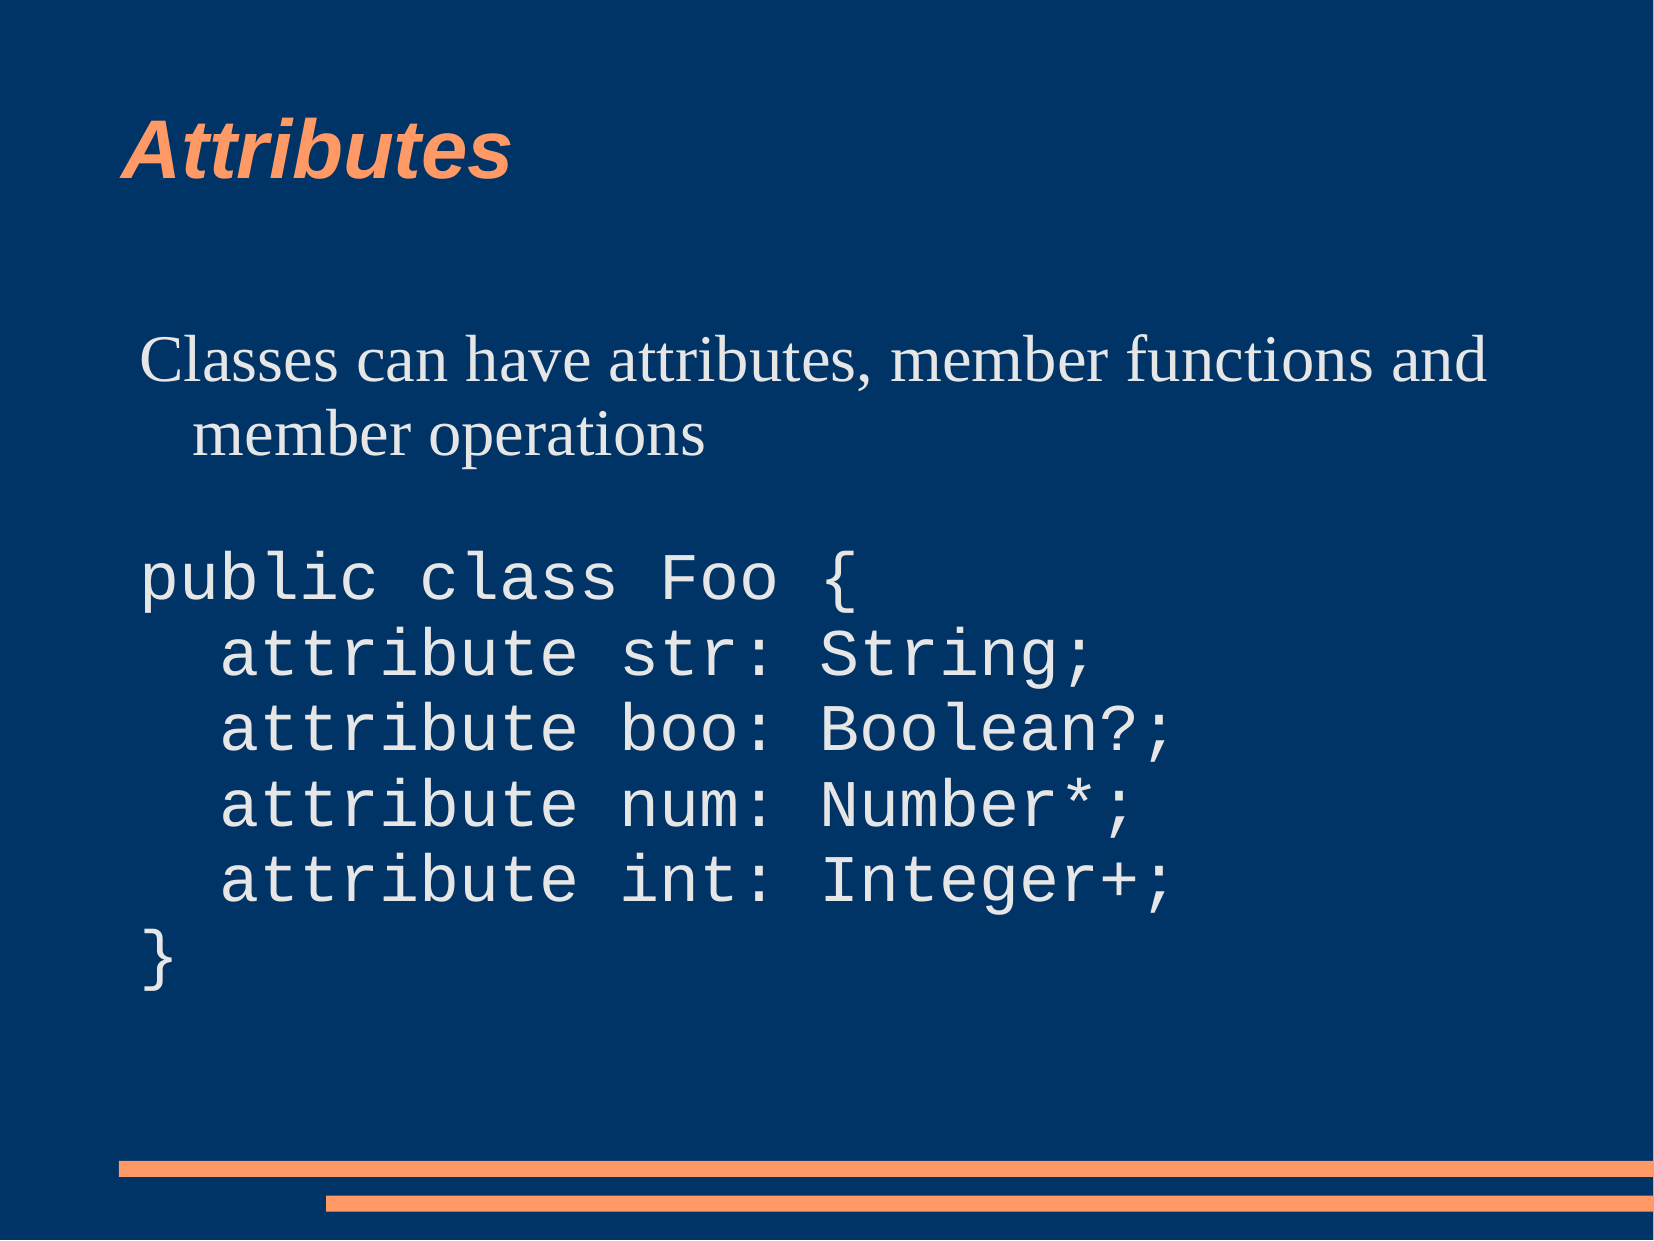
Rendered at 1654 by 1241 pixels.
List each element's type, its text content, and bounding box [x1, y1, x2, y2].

title Attributes [121, 46, 1534, 254]
list Classes can have attributes, member functions and member operations public class Foo { attribute str: String; attribute boo: Boolean?; attribute num: Number*; attribute int: Integer+; } [121, 322, 1561, 1133]
